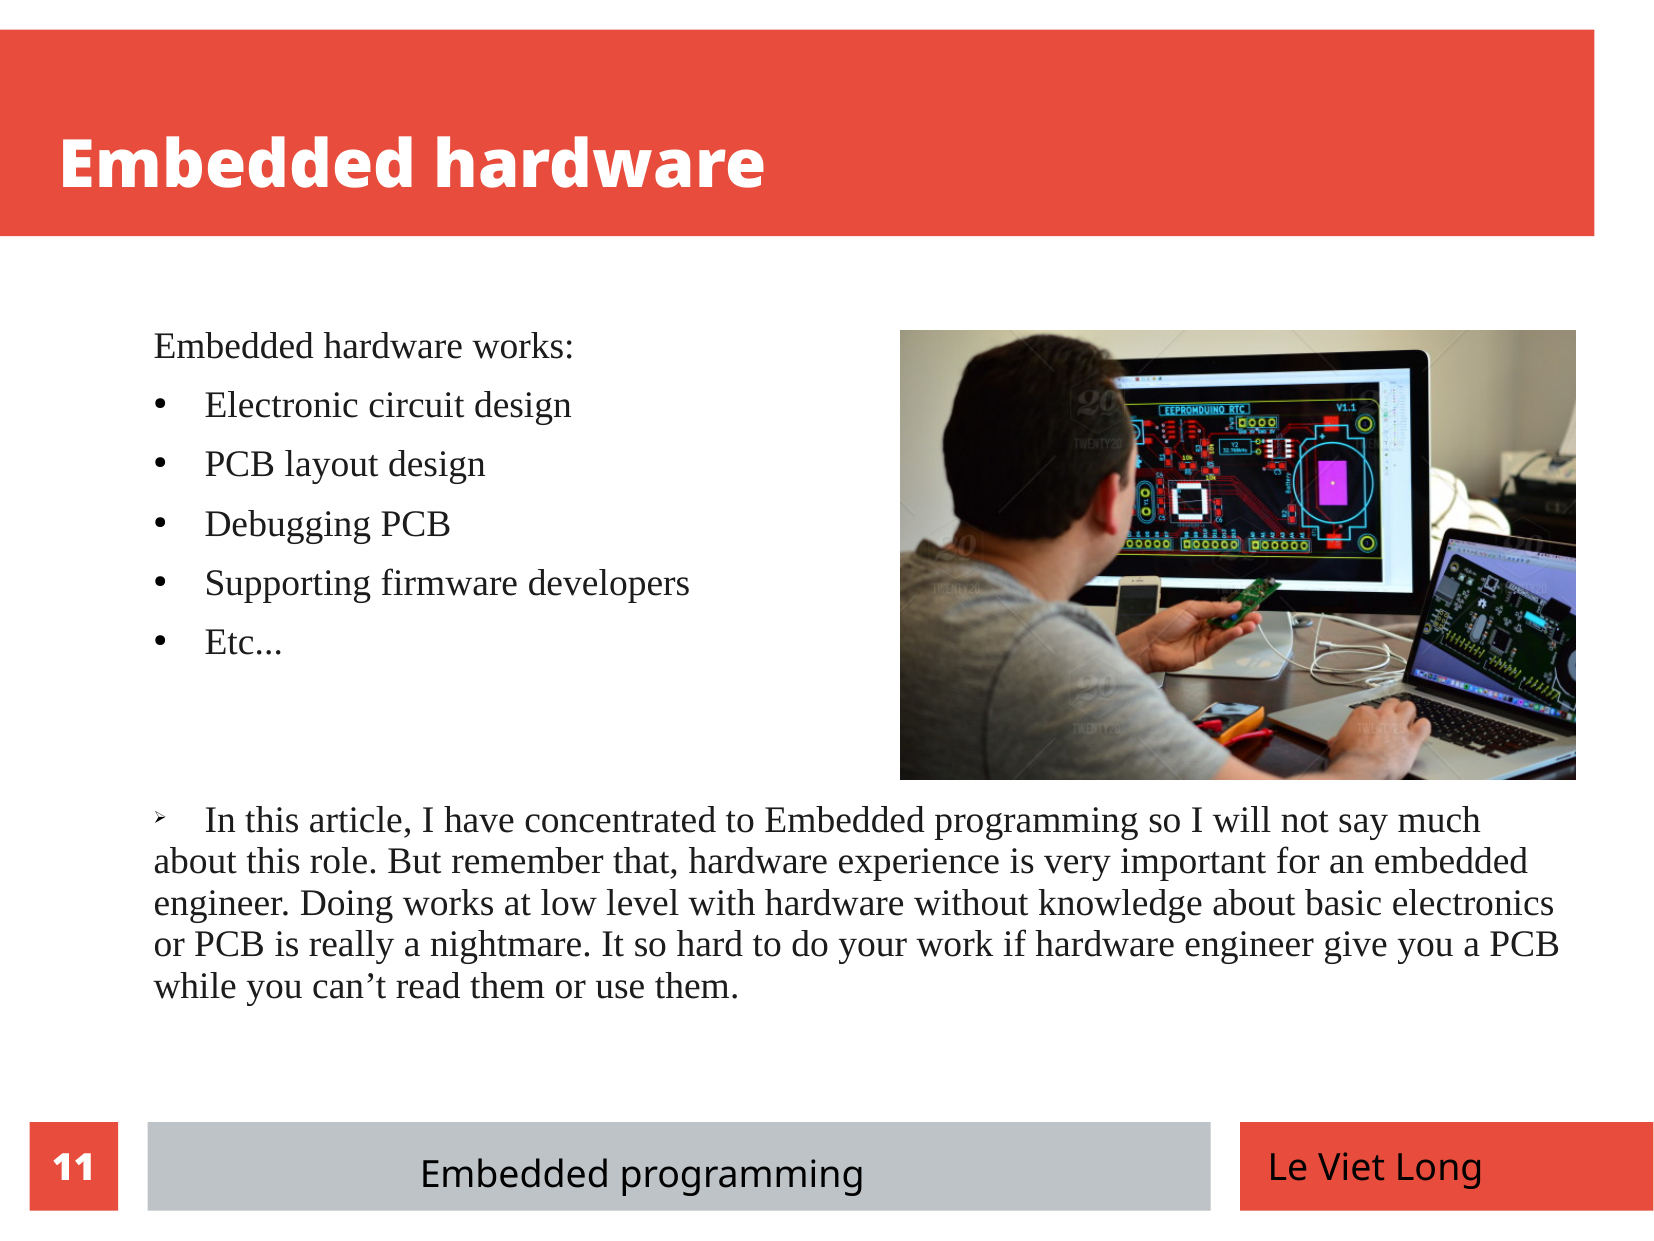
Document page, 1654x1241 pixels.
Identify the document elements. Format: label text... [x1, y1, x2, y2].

text_box Le Viet Long [1252, 1132, 1538, 1192]
list Embedded hardware works: Electronic circuit design PCB layout design Debugging PCB Supporting firmware developers Etc... In this article, I have concentrated to Embedded programming so I will not say much about this role. But remember that, hardware experience is very important for an embedded engineer. Doing works at low level with hardware without knowledge about basic electronics or PCB is really a nightmare. It so hard to do your work if hardware engineer give you a PCB while you can’t read them or use them. [59, 324, 1565, 1093]
title Embedded hardware [59, 59, 1595, 207]
picture [900, 330, 1576, 781]
text_box Embedded programming [405, 1140, 1021, 1199]
